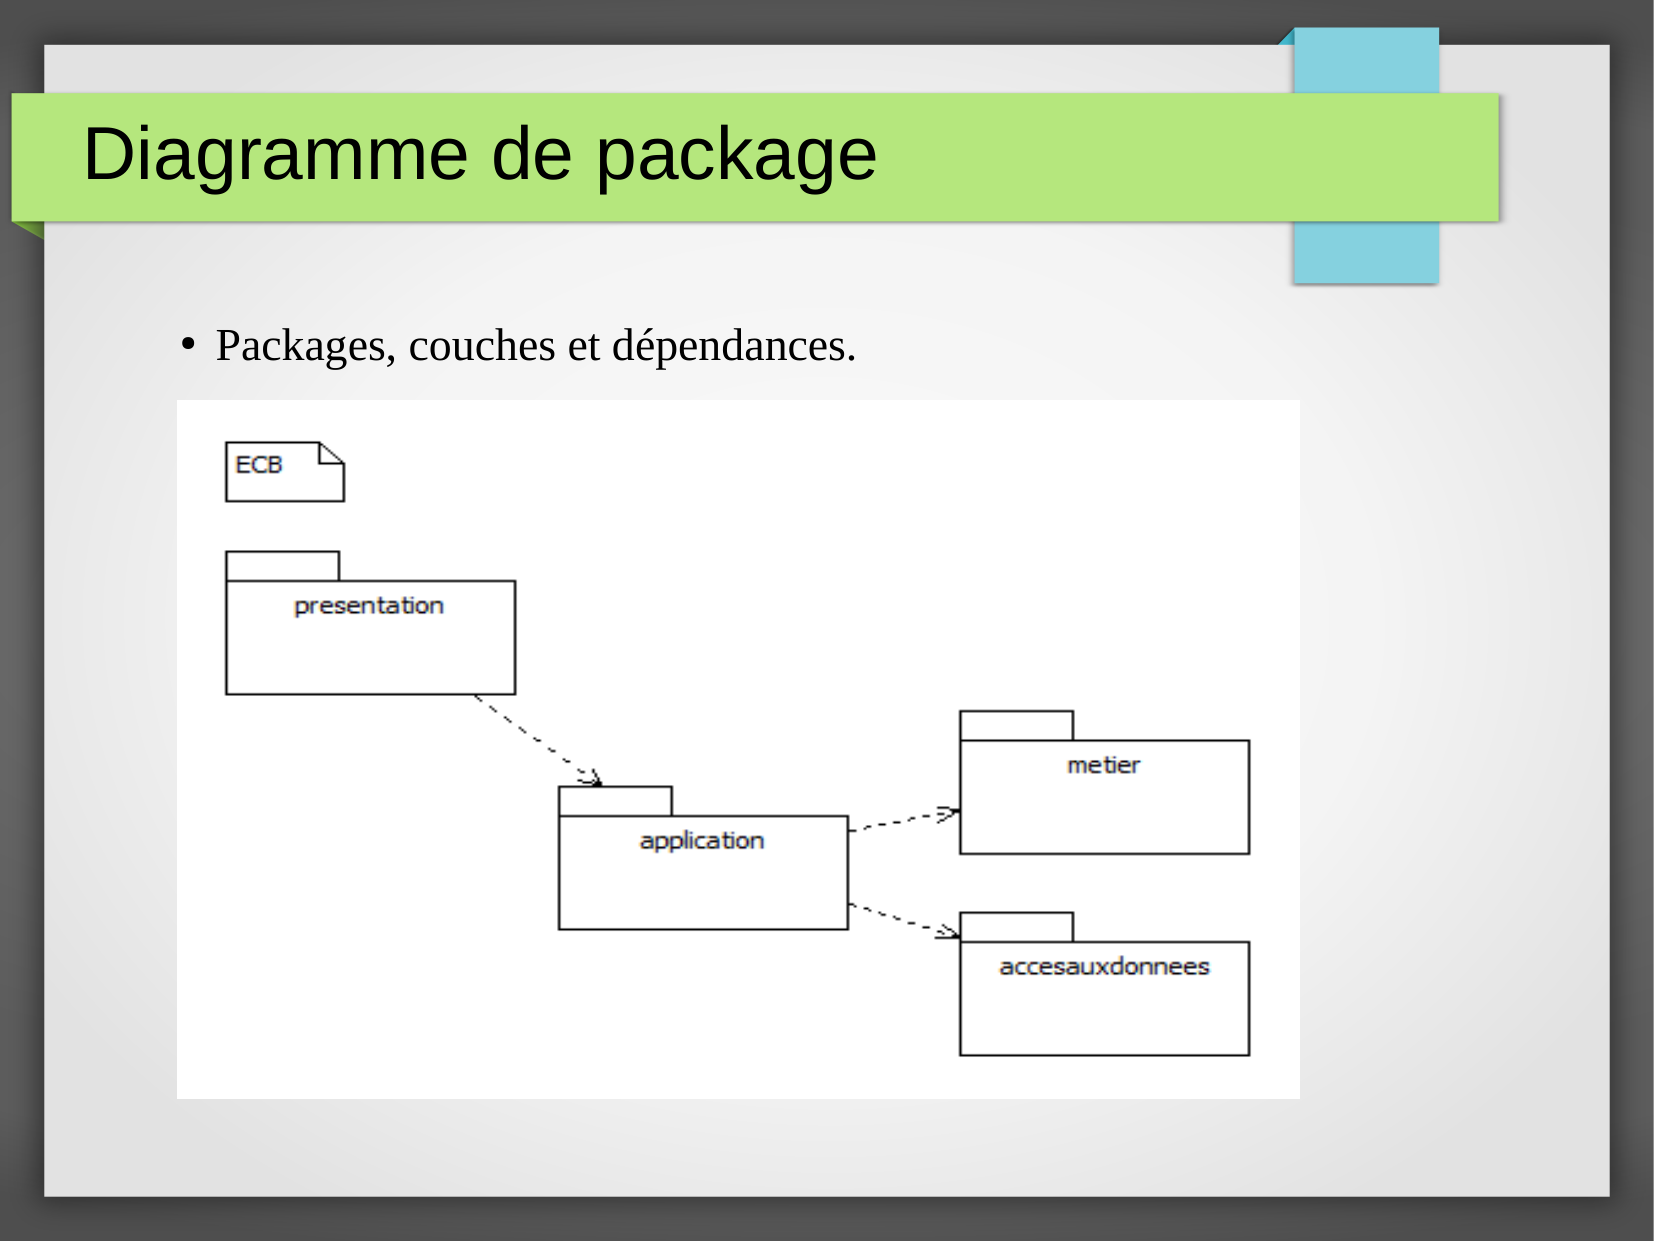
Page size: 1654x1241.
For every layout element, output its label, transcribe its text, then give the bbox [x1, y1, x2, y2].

text_box Packages, couches et dépendances. [165, 311, 1548, 378]
title Diagramme de package [82, 94, 1264, 213]
picture [0, 0, 1654, 1241]
